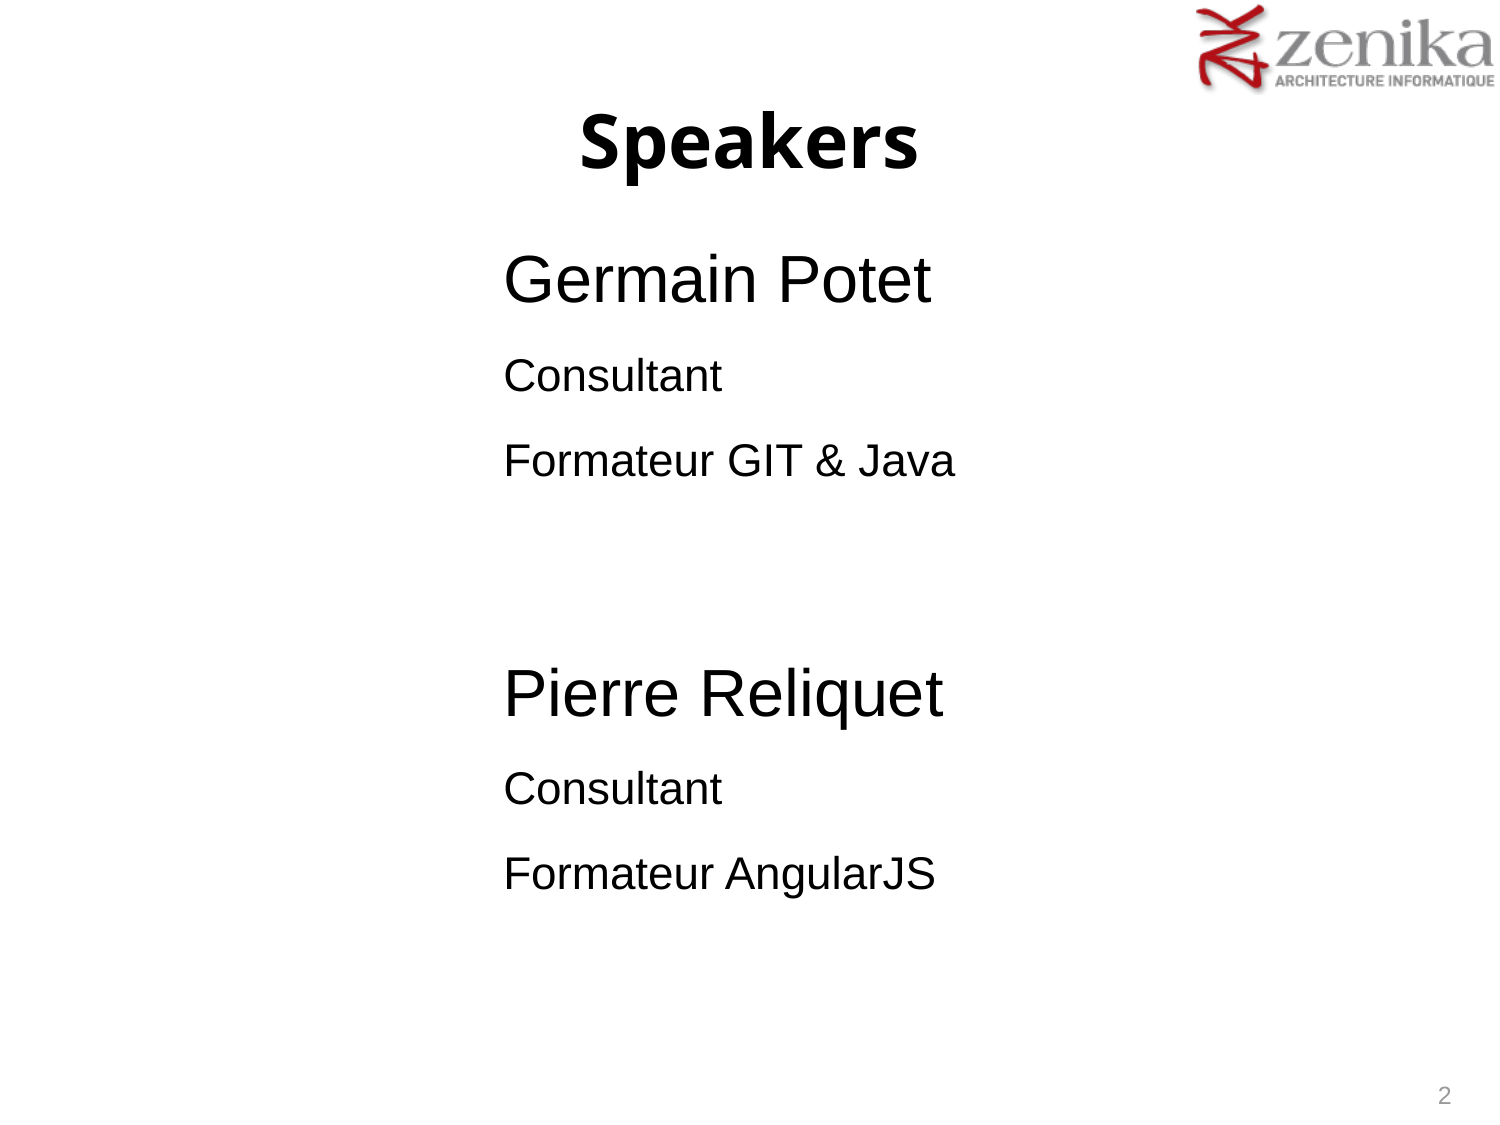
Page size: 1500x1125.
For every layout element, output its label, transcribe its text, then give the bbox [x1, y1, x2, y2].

list Germain Potet Consultant Formateur GIT & Java [432, 236, 1080, 544]
list Pierre Reliquet Consultant Formateur AngularJS [432, 649, 1080, 957]
text_box Speakers [75, 29, 1425, 248]
picture [1190, 0, 1500, 95]
